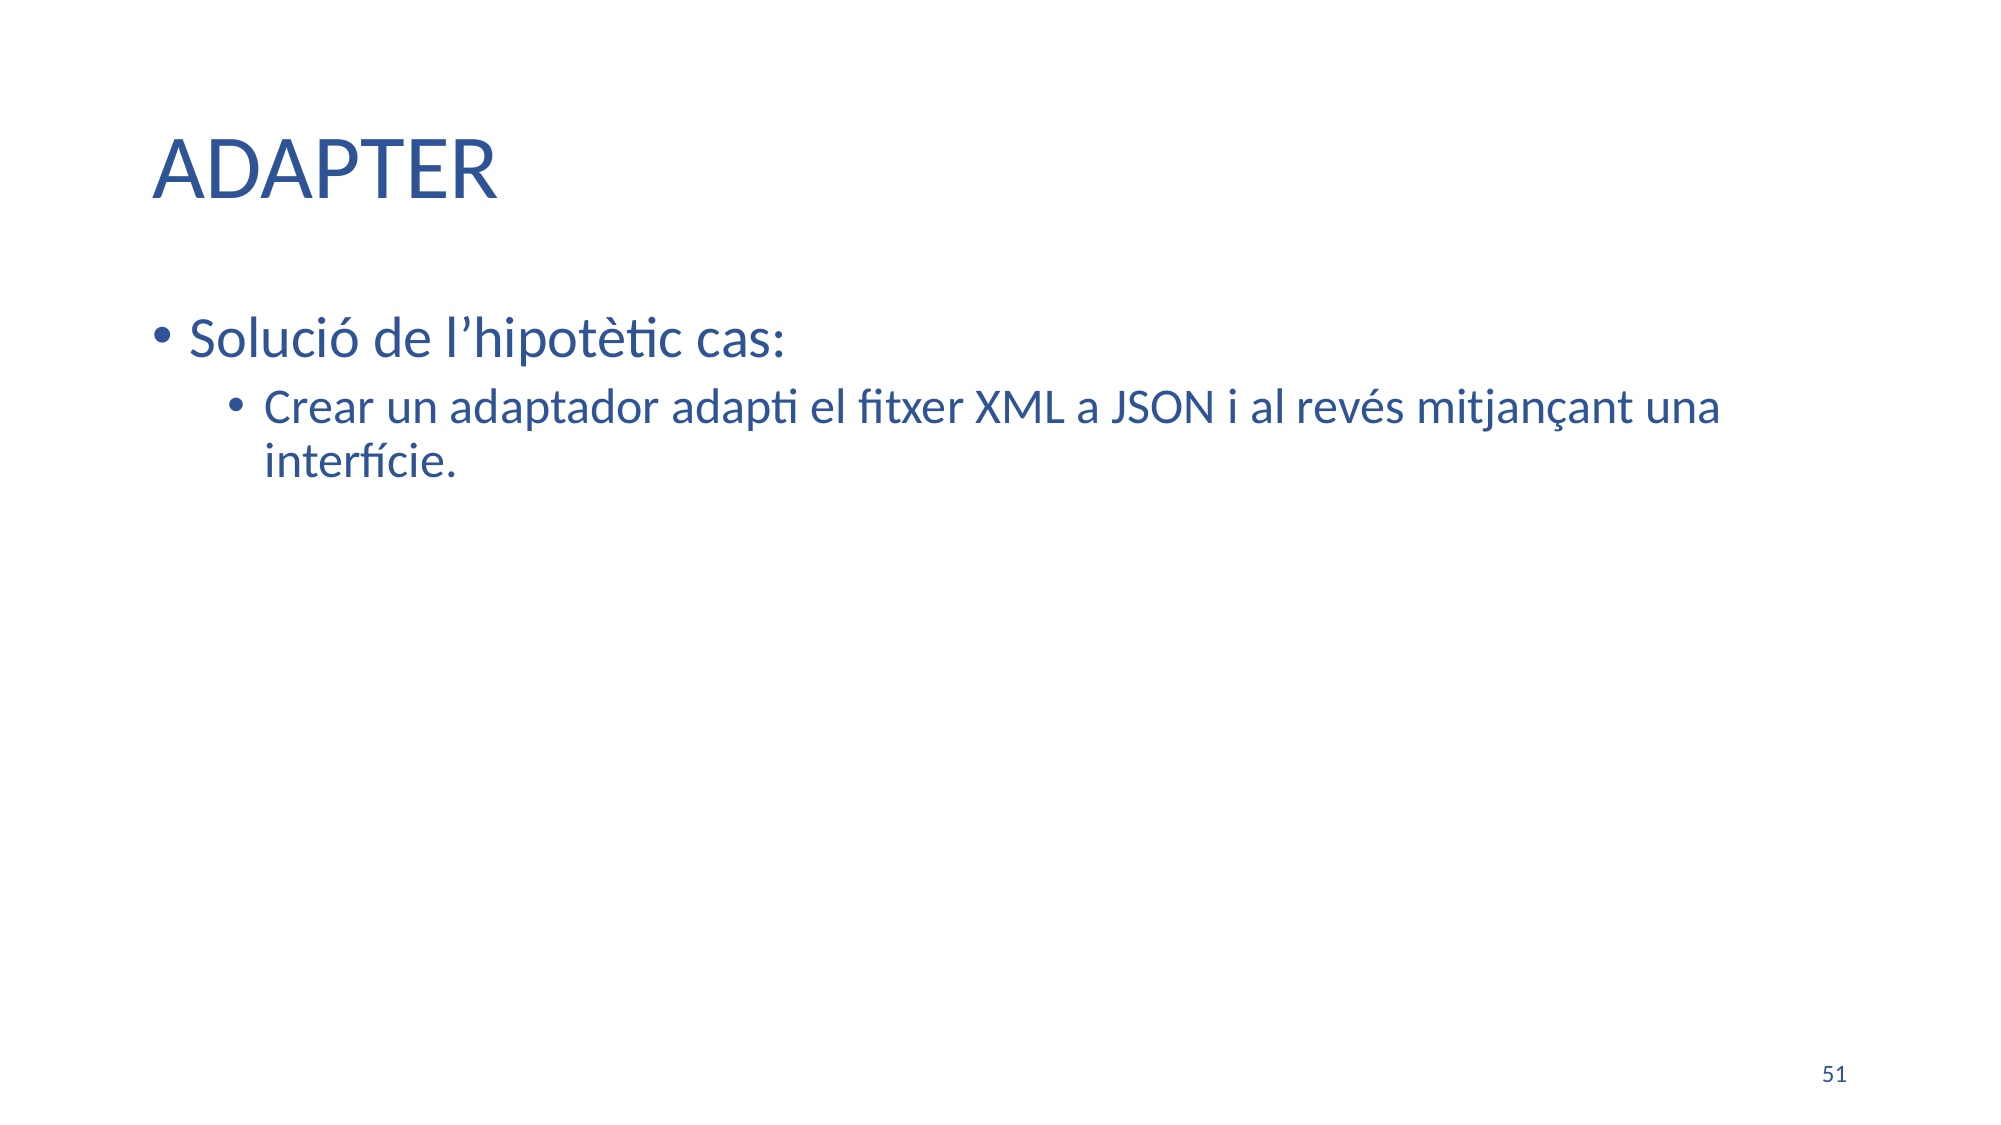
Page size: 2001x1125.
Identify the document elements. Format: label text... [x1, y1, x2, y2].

title ADAPTER [137, 59, 1863, 278]
list Solució de l’hipotètic cas: Crear un adaptador adapti el fitxer XML a JSON i al revés mitjançant una interfície. [137, 299, 1863, 1014]
slide_number <number> [1412, 1042, 1863, 1103]
